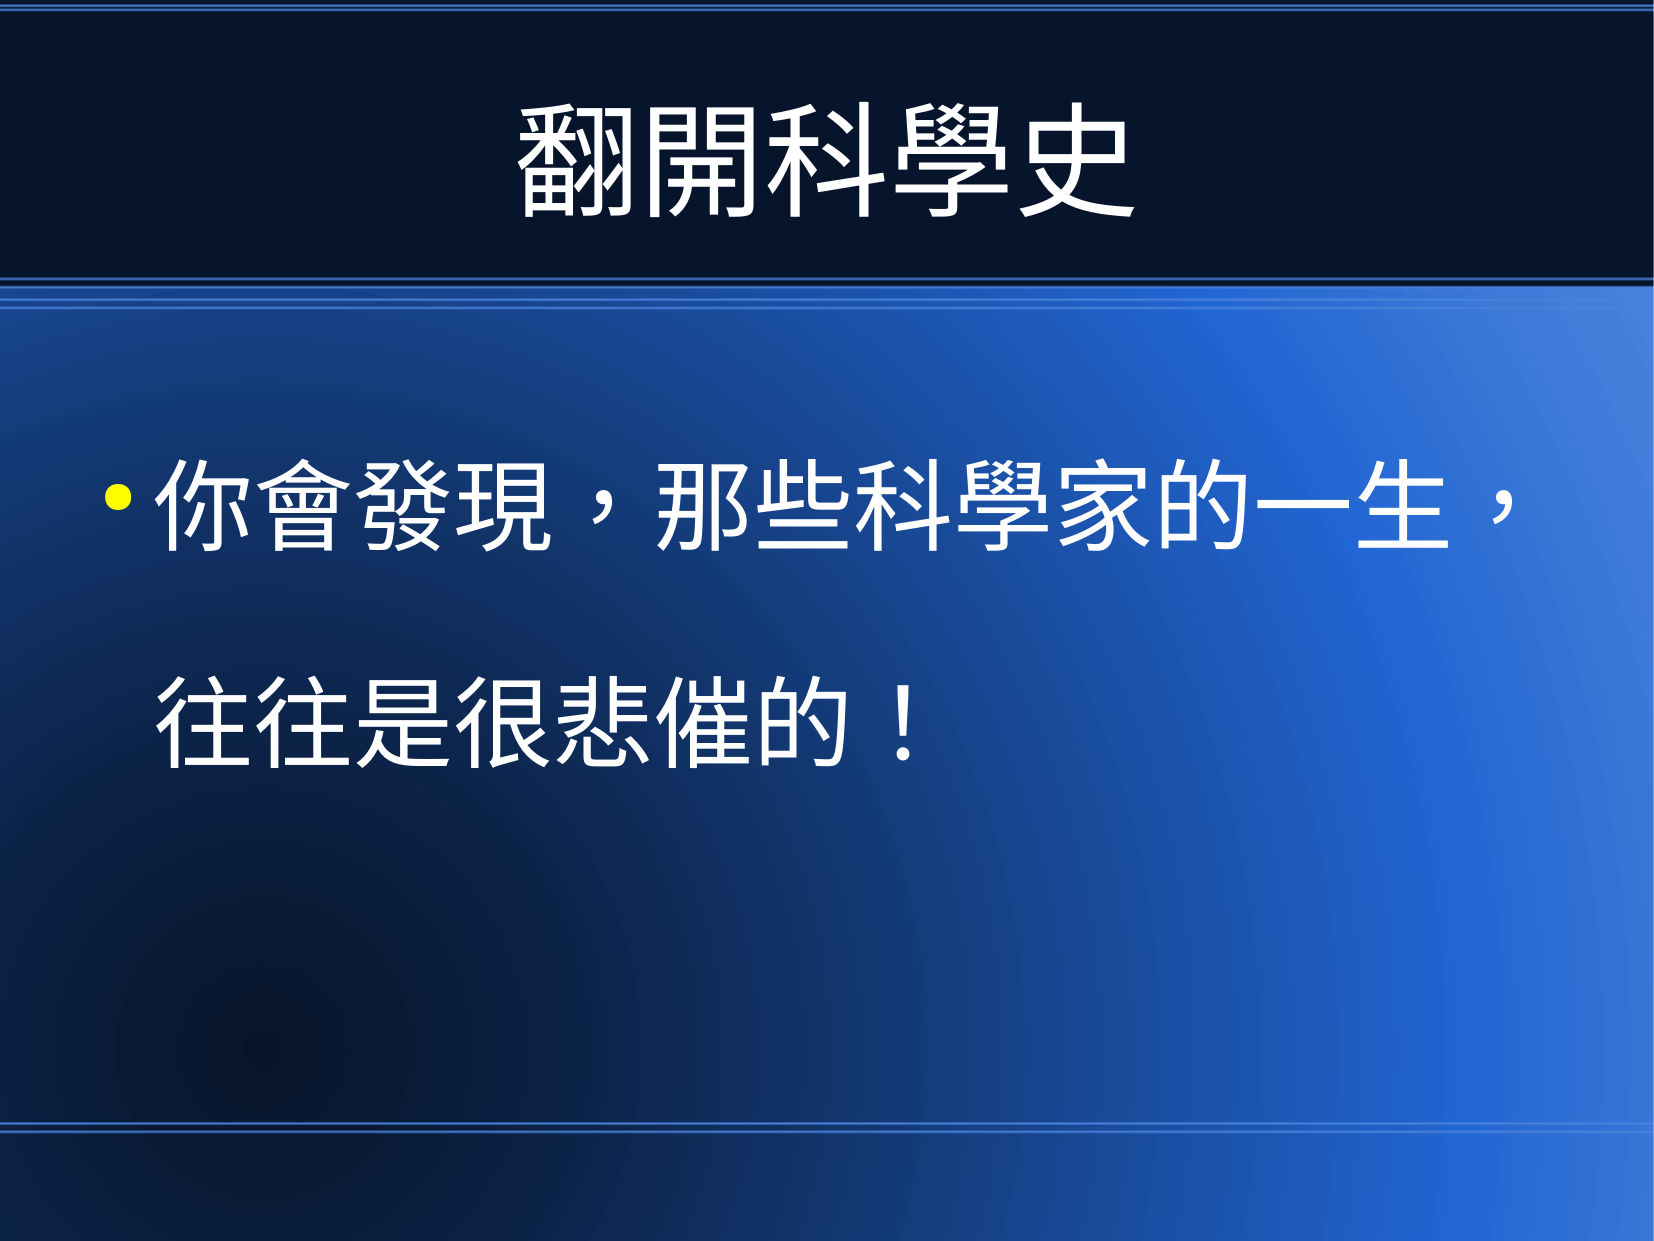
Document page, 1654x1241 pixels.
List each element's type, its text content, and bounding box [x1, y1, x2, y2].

list 你會發現，那些科學家的一生，往往是很悲催的！ [82, 355, 1571, 1241]
picture [0, 0, 1654, 1241]
title 翻開科學史 [82, 49, 1571, 257]
